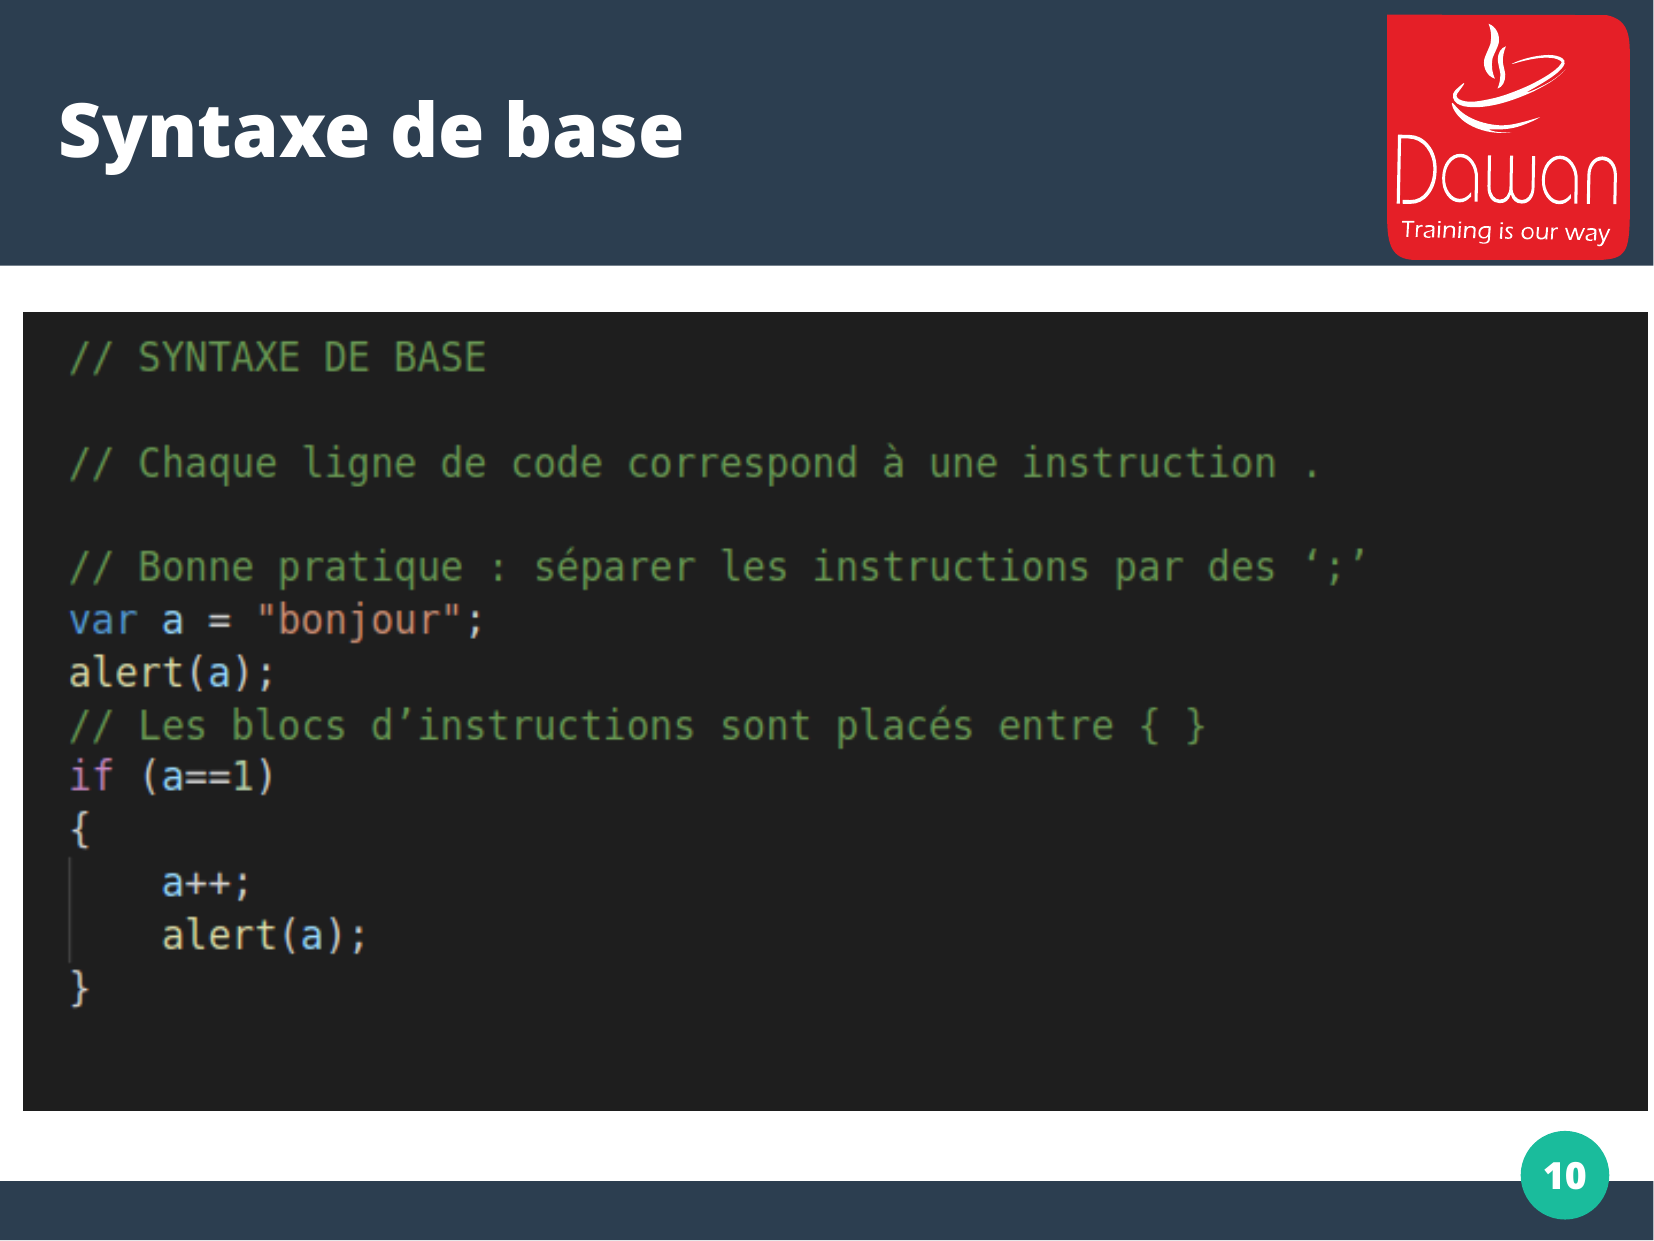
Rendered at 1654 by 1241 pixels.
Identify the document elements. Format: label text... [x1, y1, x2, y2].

title Syntaxe de base [59, 49, 1387, 207]
picture [23, 312, 1648, 1111]
picture [1387, 14, 1630, 260]
